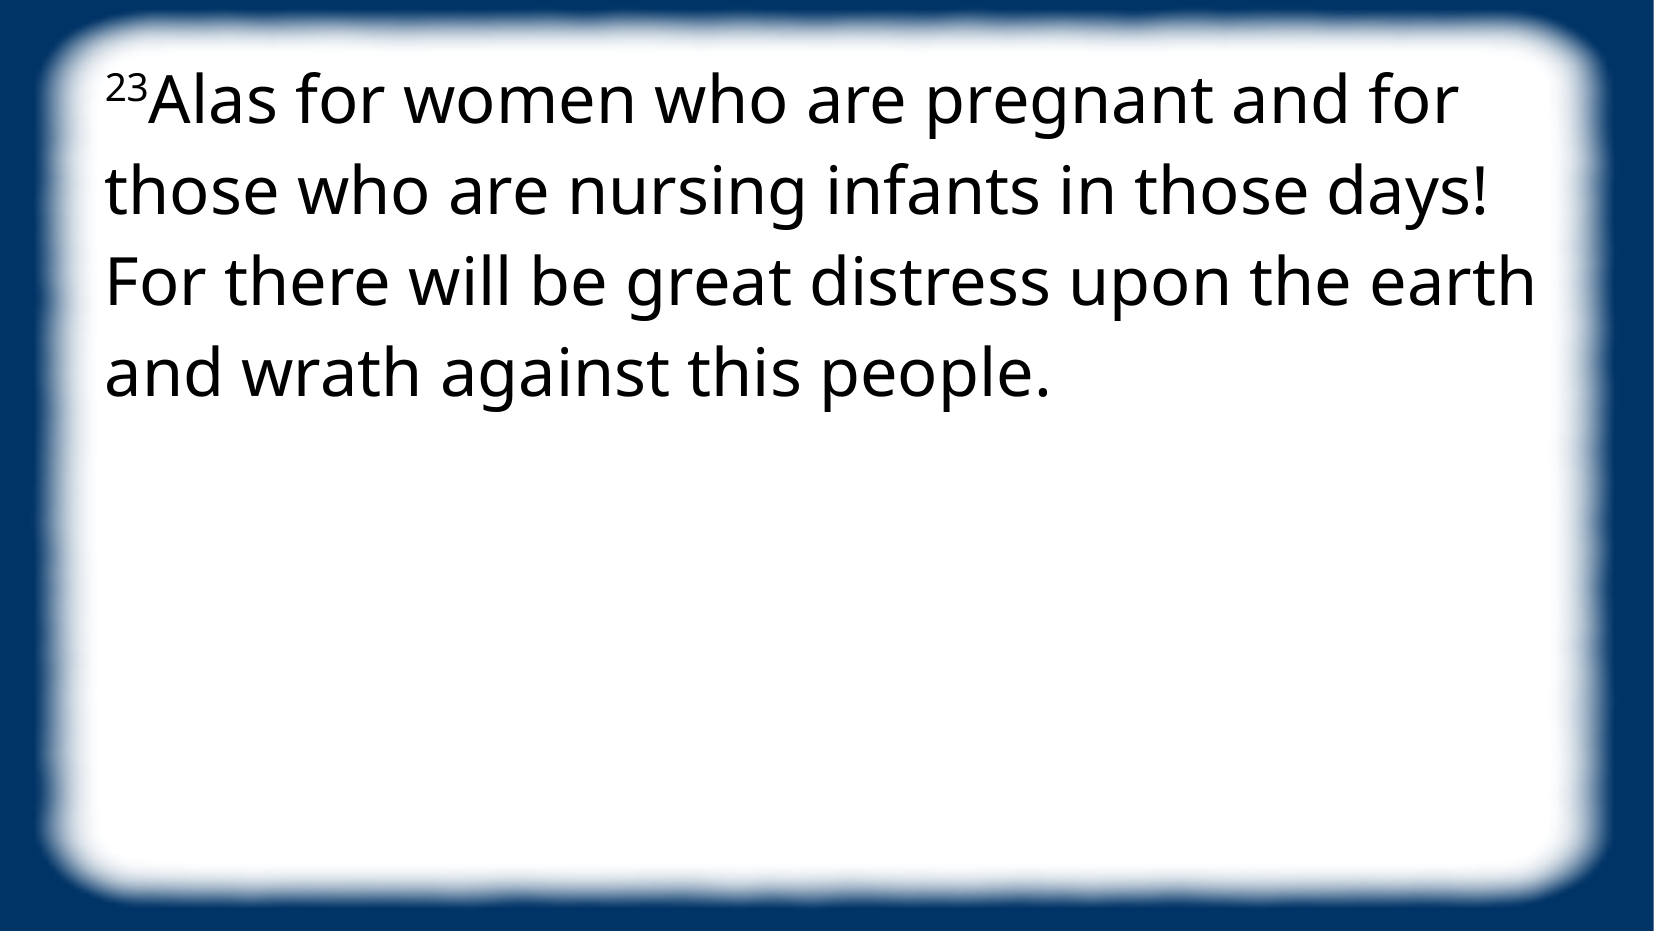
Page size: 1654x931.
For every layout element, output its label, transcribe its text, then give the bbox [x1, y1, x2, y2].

picture [0, 0, 1654, 931]
text_box 23Alas for women who are pregnant and for those who are nursing infants in those days! For there will be great distress upon the earth and wrath against this people. [90, 45, 1561, 415]
